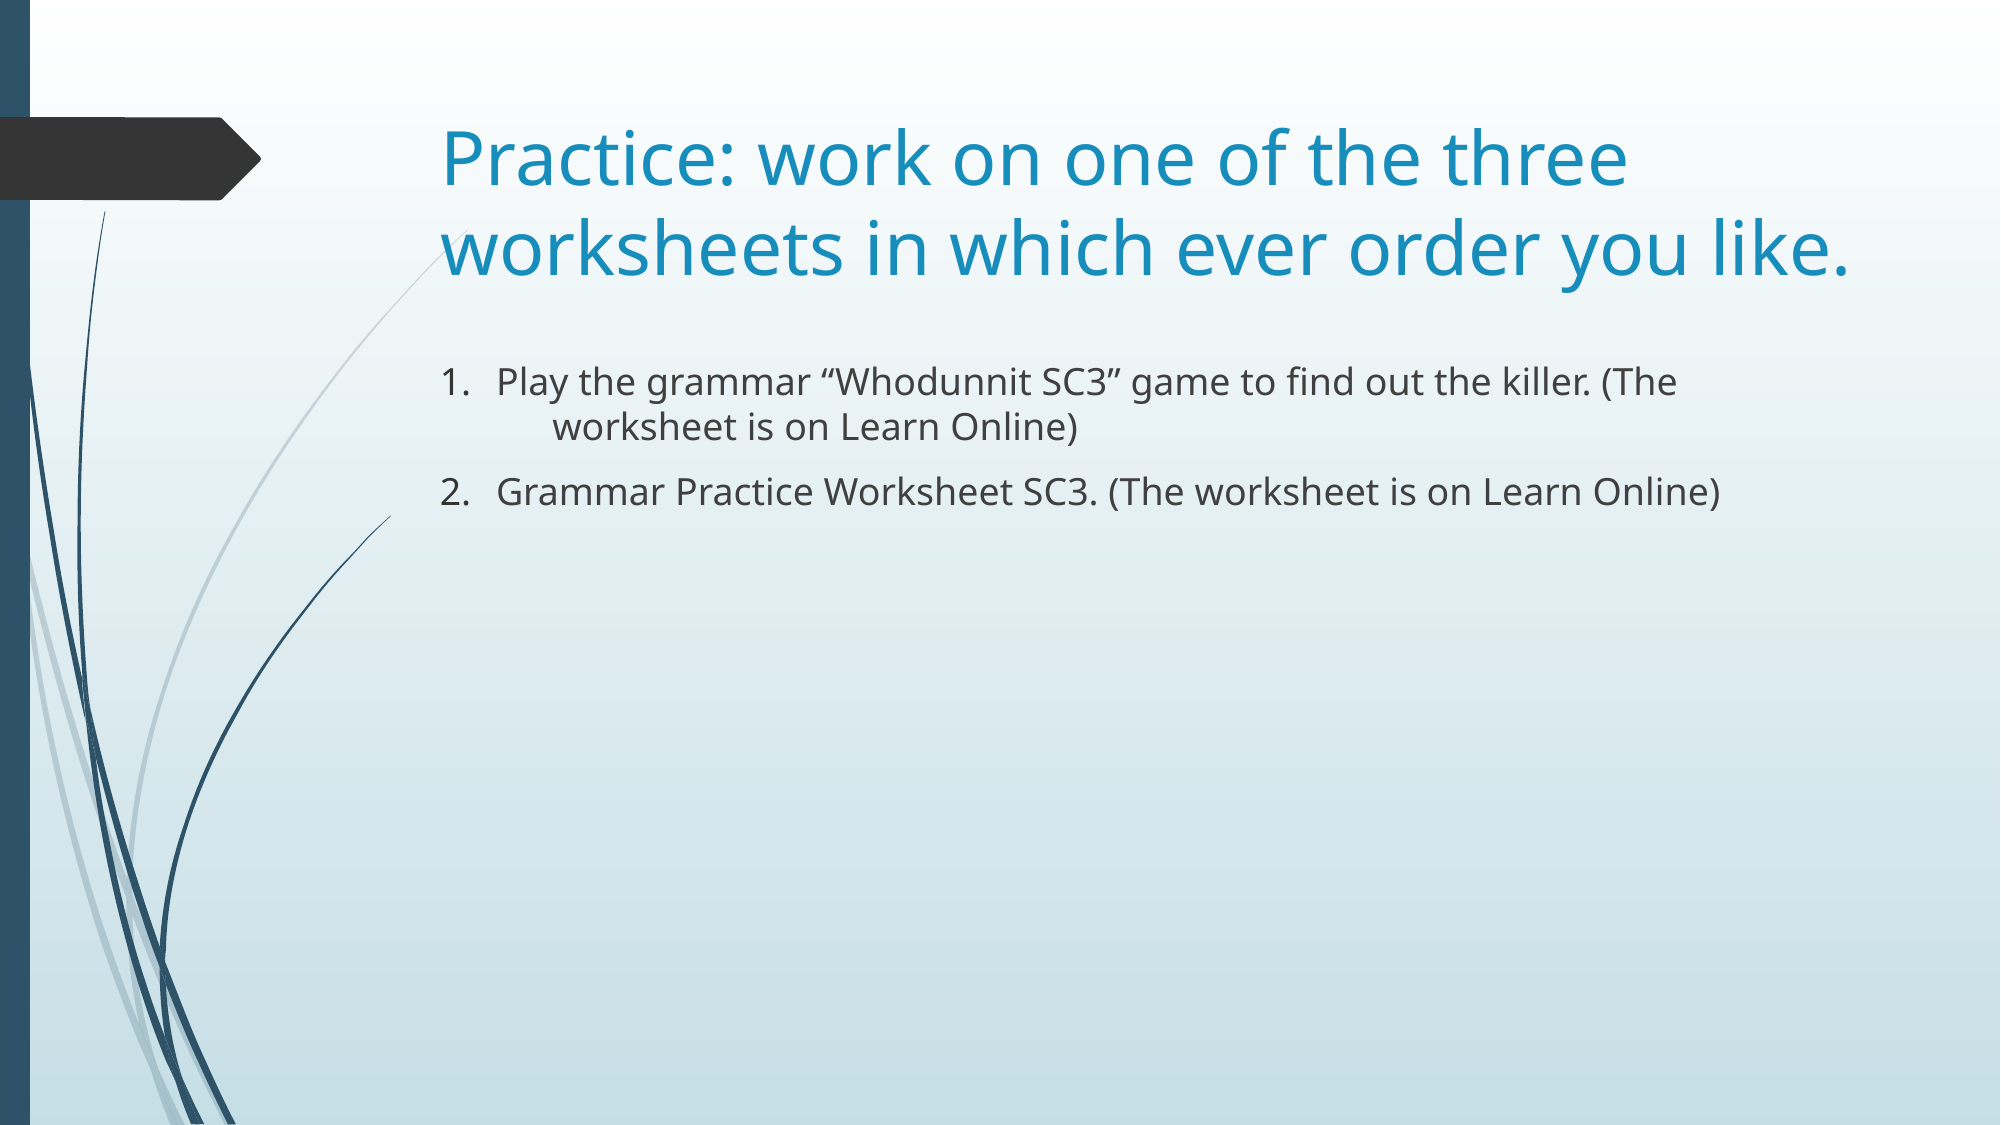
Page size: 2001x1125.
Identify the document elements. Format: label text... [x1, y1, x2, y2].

list Play the grammar “Whodunnit SC3” game to find out the killer. (The worksheet is on Learn Online) Grammar Practice Worksheet SC3. (The worksheet is on Learn Online) [424, 350, 1888, 970]
title Practice: work on one of the three worksheets in which ever order you like. [425, 102, 1888, 313]
